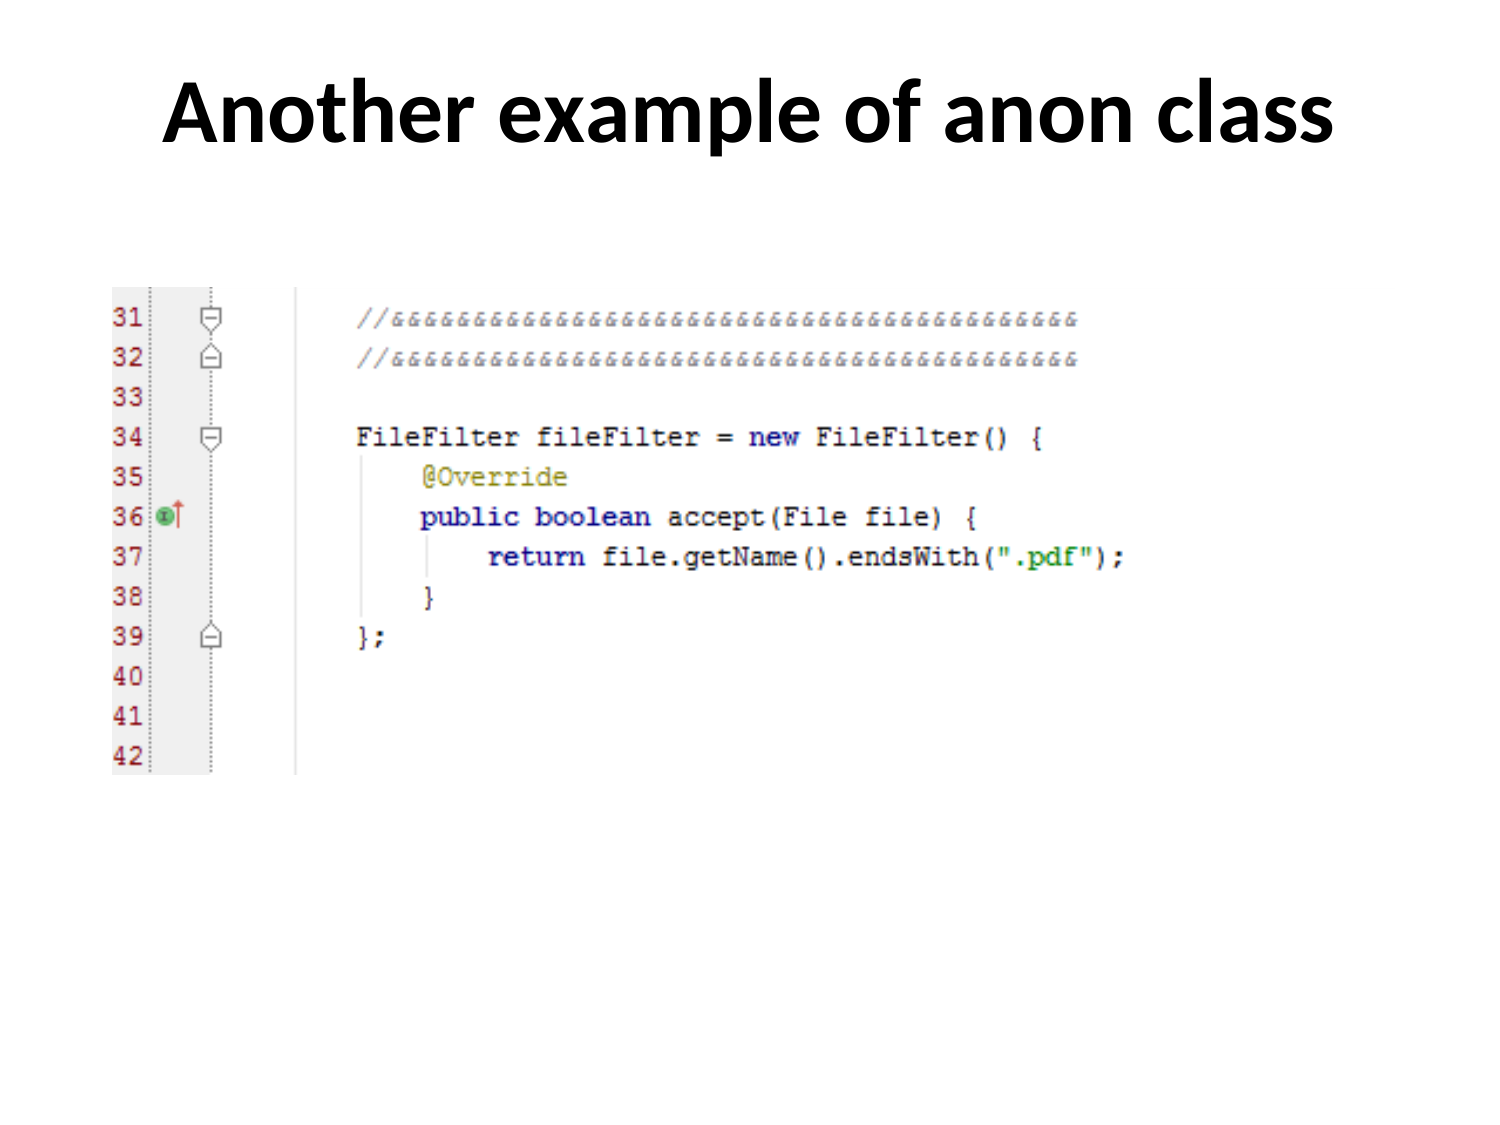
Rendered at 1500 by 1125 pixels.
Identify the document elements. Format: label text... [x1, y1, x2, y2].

title Another example of anon class [75, 1, 1425, 220]
picture [112, 287, 1395, 775]
